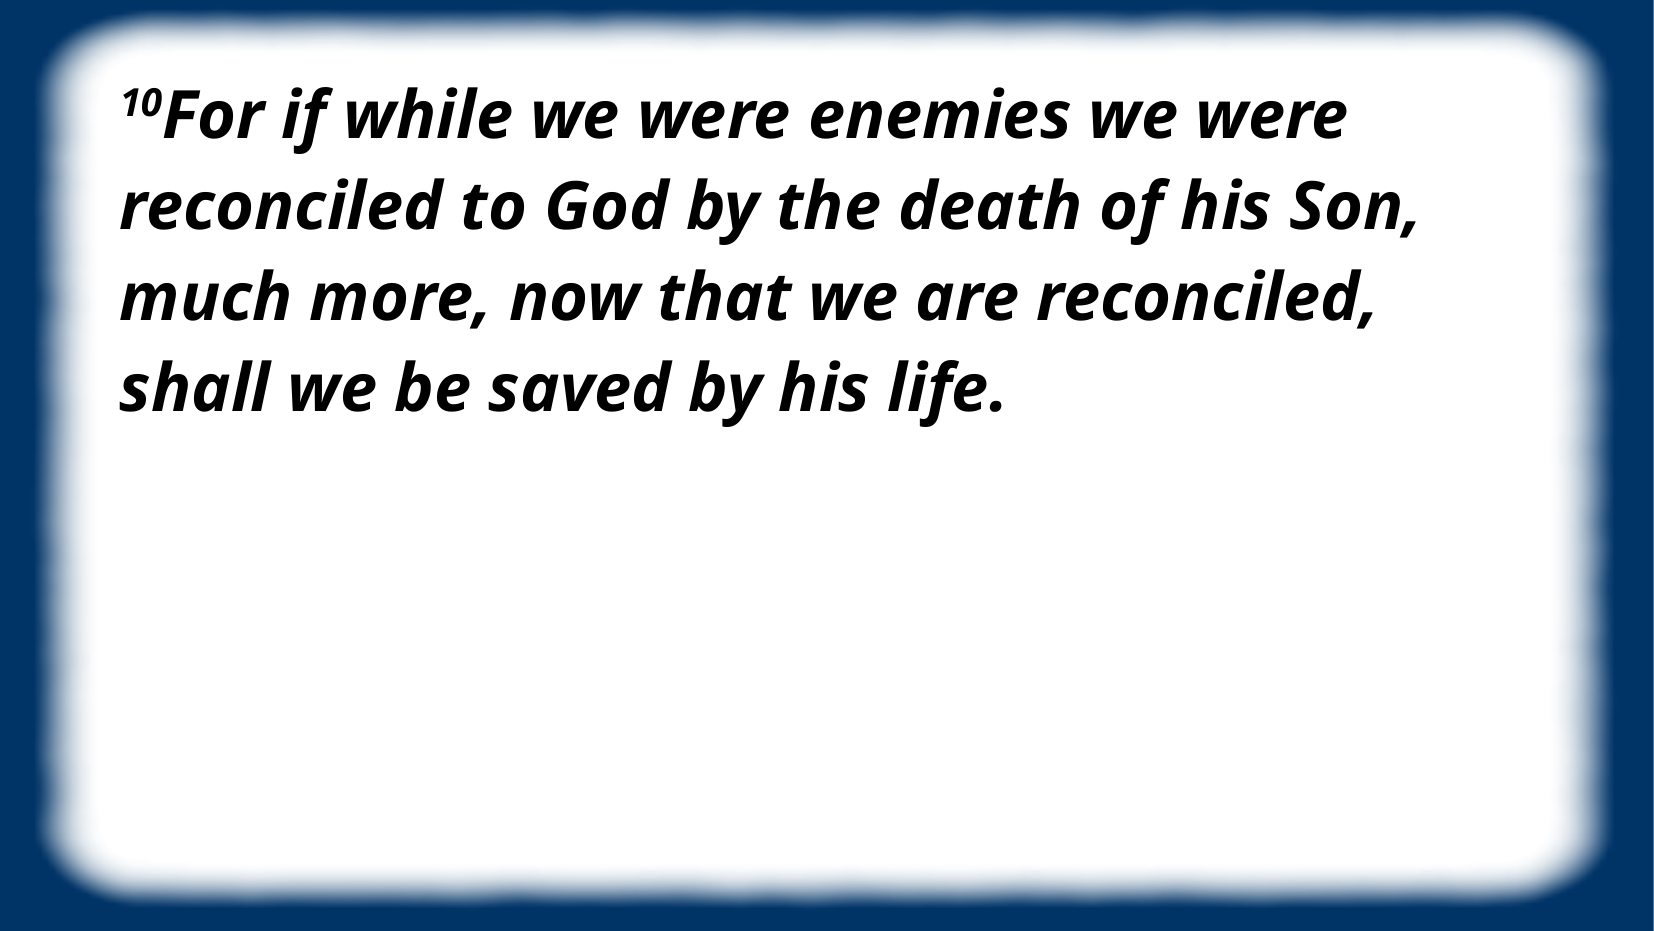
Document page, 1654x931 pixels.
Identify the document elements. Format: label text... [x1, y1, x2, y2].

picture [0, 0, 1654, 931]
text_box 10For if while we were enemies we were reconciled to God by the death of his Son, much more, now that we are reconciled, shall we be saved by his life. [105, 60, 1561, 430]
